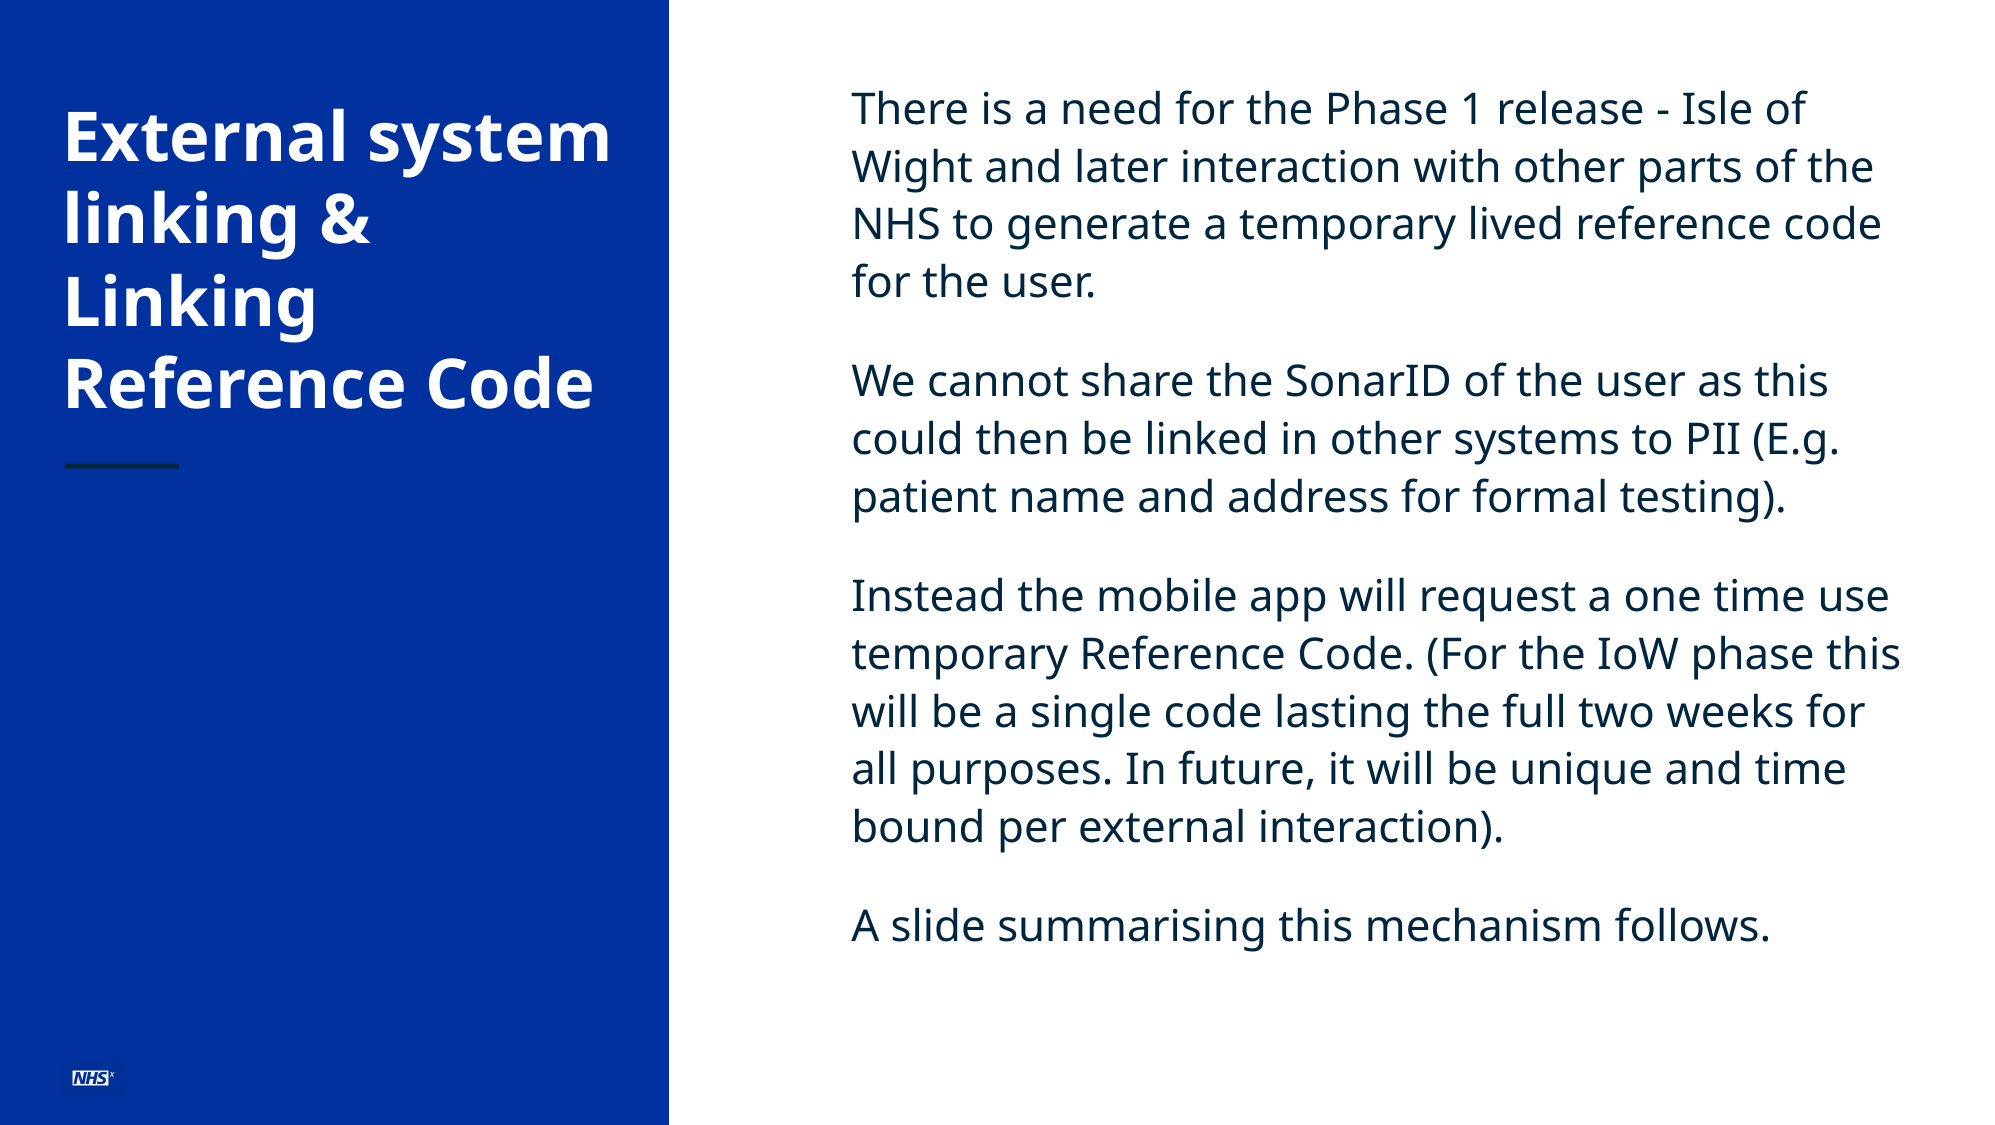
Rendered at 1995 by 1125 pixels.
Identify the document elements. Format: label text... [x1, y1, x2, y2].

list There is a need for the Phase 1 release - Isle of Wight and later interaction with other parts of the NHS to generate a temporary lived reference code for the user. We cannot share the SonarID of the user as this could then be linked in other systems to PII (E.g. patient name and address for formal testing). Instead the mobile app will request a one time use temporary Reference Code. (For the IoW phase this will be a single code lasting the full two weeks for all purposes. In future, it will be unique and time bound per external interaction). A slide summarising this mechanism follows. [831, 55, 1933, 1009]
picture [62, 1061, 125, 1095]
title External system linking & Linking Reference Code [42, 120, 643, 443]
